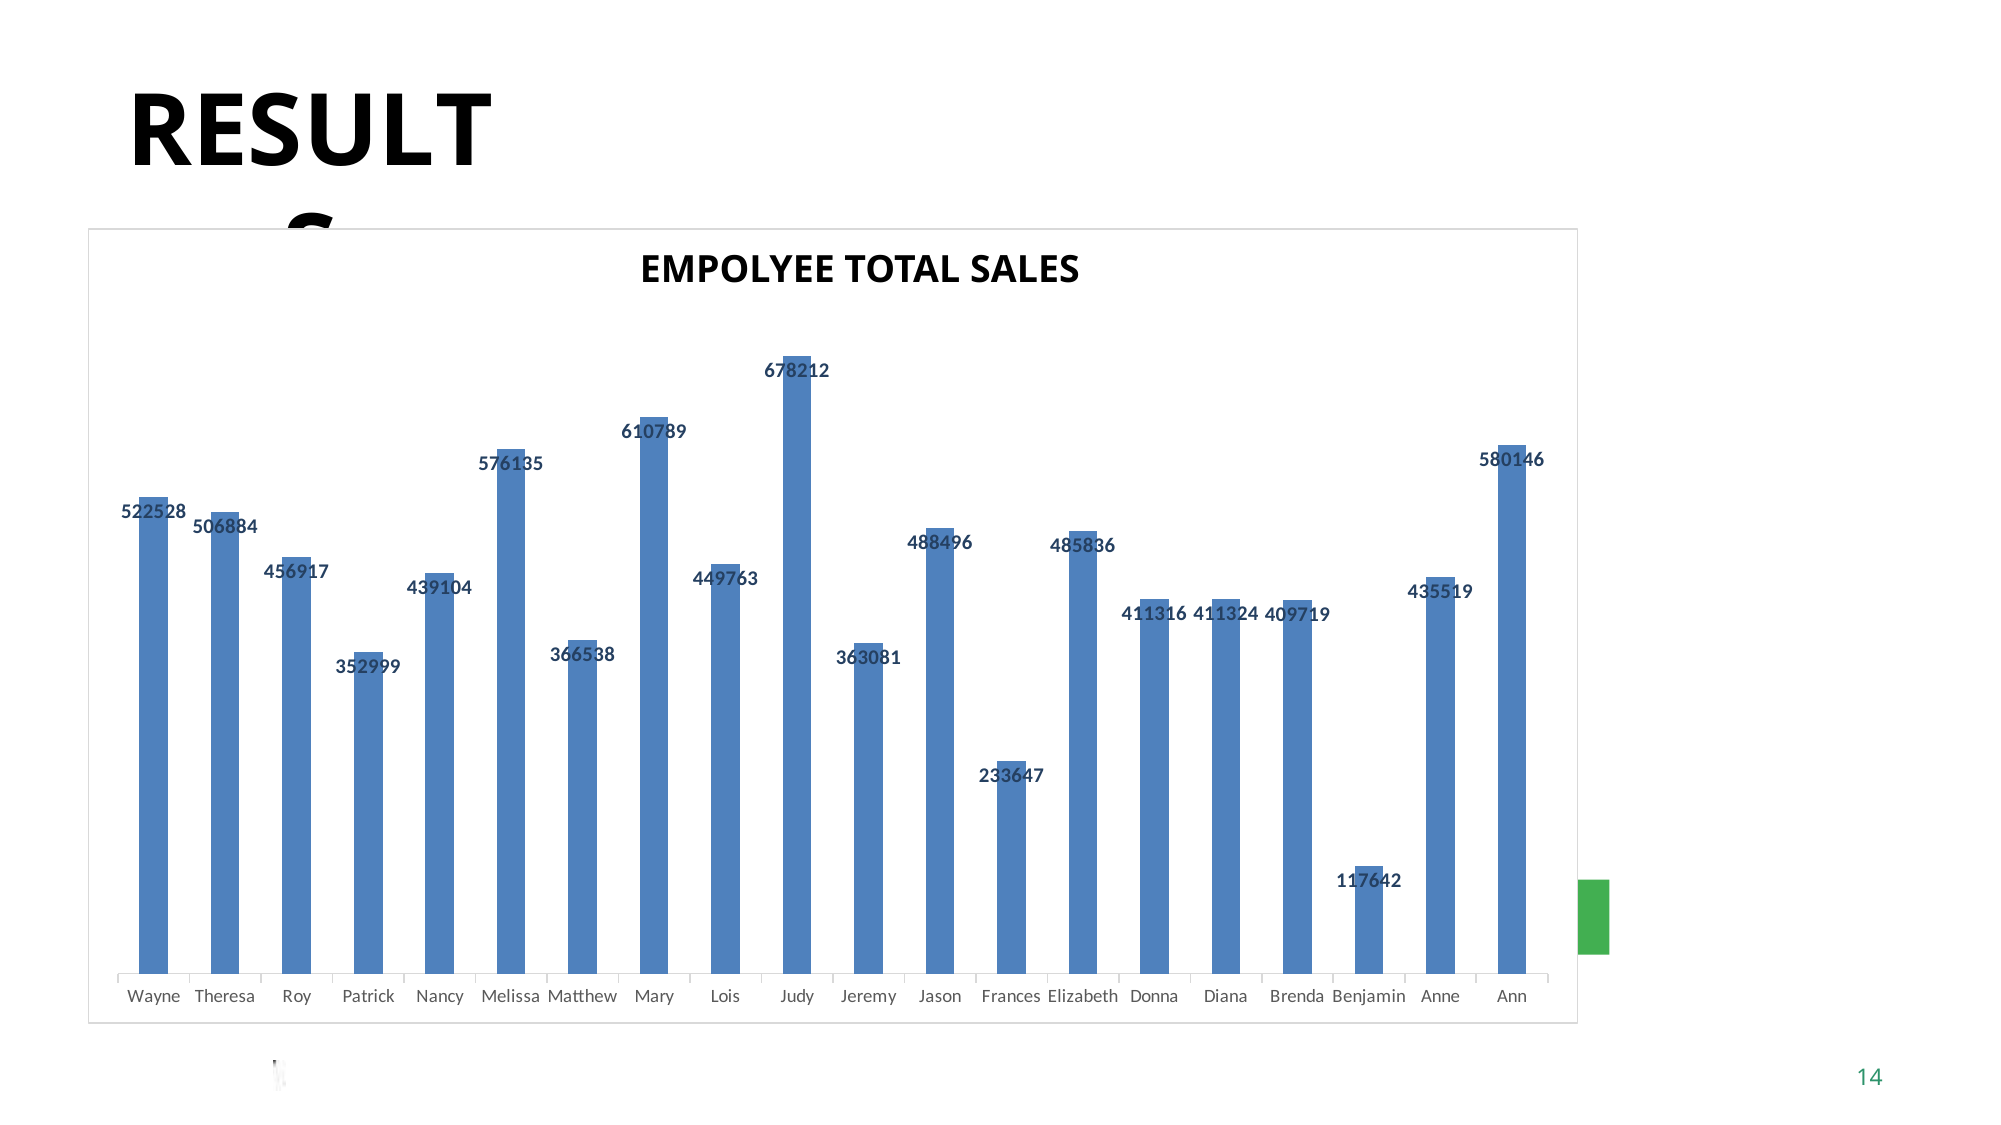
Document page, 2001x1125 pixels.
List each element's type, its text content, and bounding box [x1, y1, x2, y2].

text_box EMPOLYEE TOTAL SALES [624, 237, 1292, 298]
chart [87, 228, 1579, 1024]
text_box [1579, 879, 1610, 955]
title RESULTS [123, 63, 524, 188]
text_box 14 [1849, 1061, 1888, 1094]
picture [273, 1060, 286, 1091]
